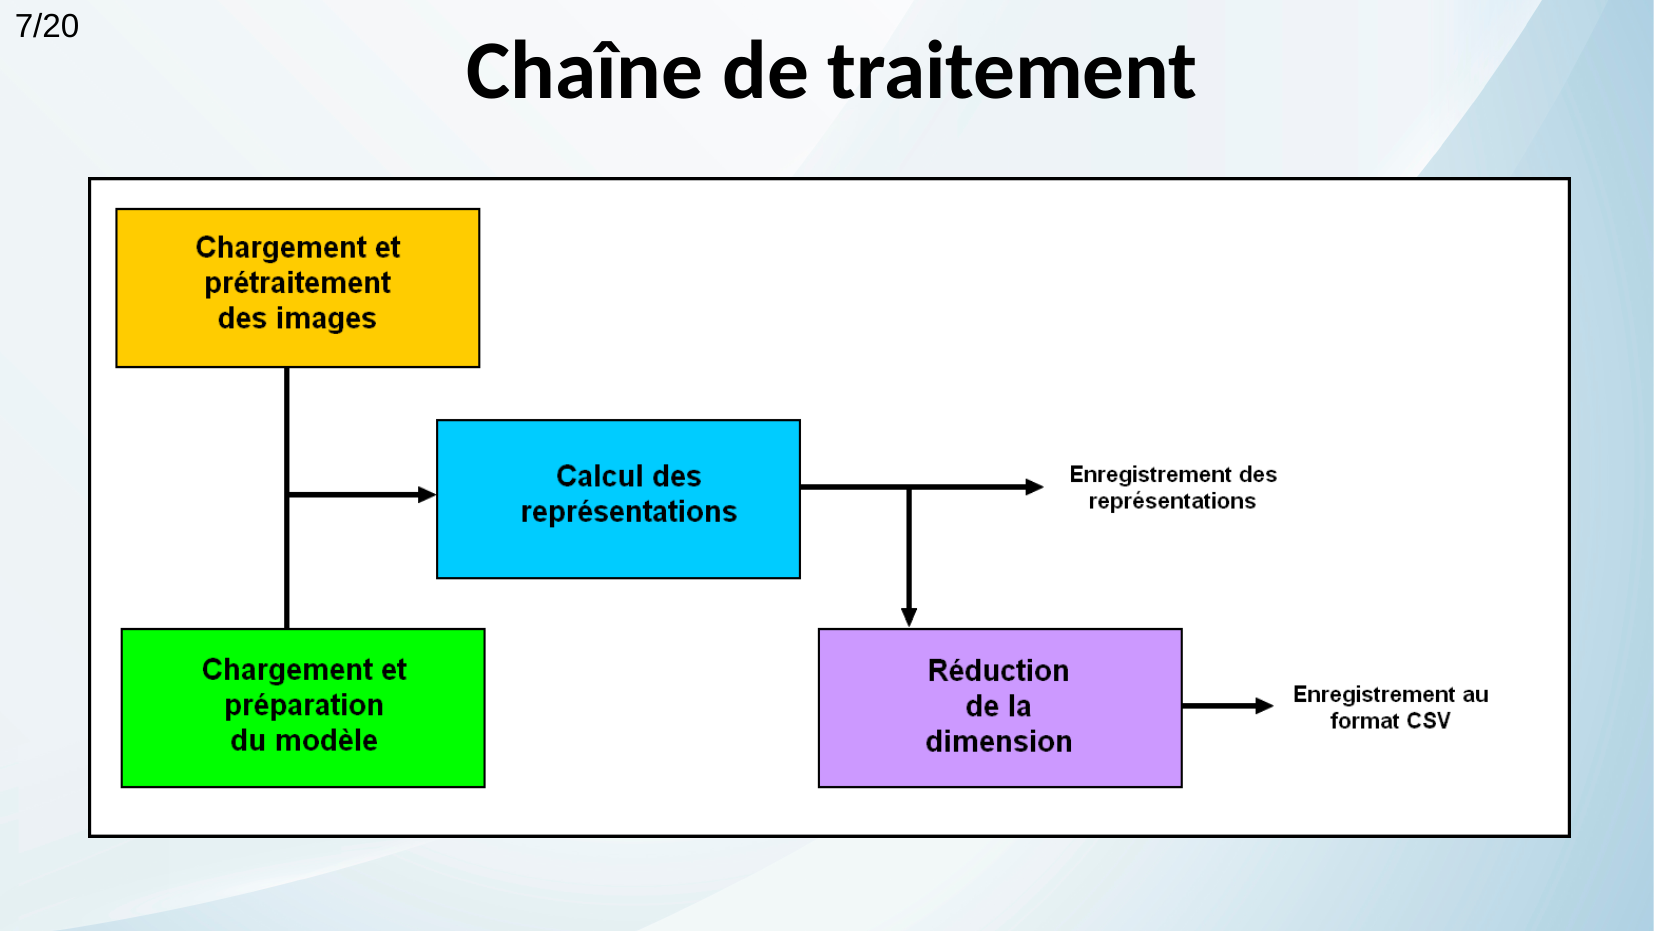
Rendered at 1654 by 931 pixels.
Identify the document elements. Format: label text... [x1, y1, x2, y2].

text_box 7/20 [0, 0, 88, 60]
picture [0, 0, 1654, 931]
title Chaîne de traitement [88, 0, 1577, 156]
